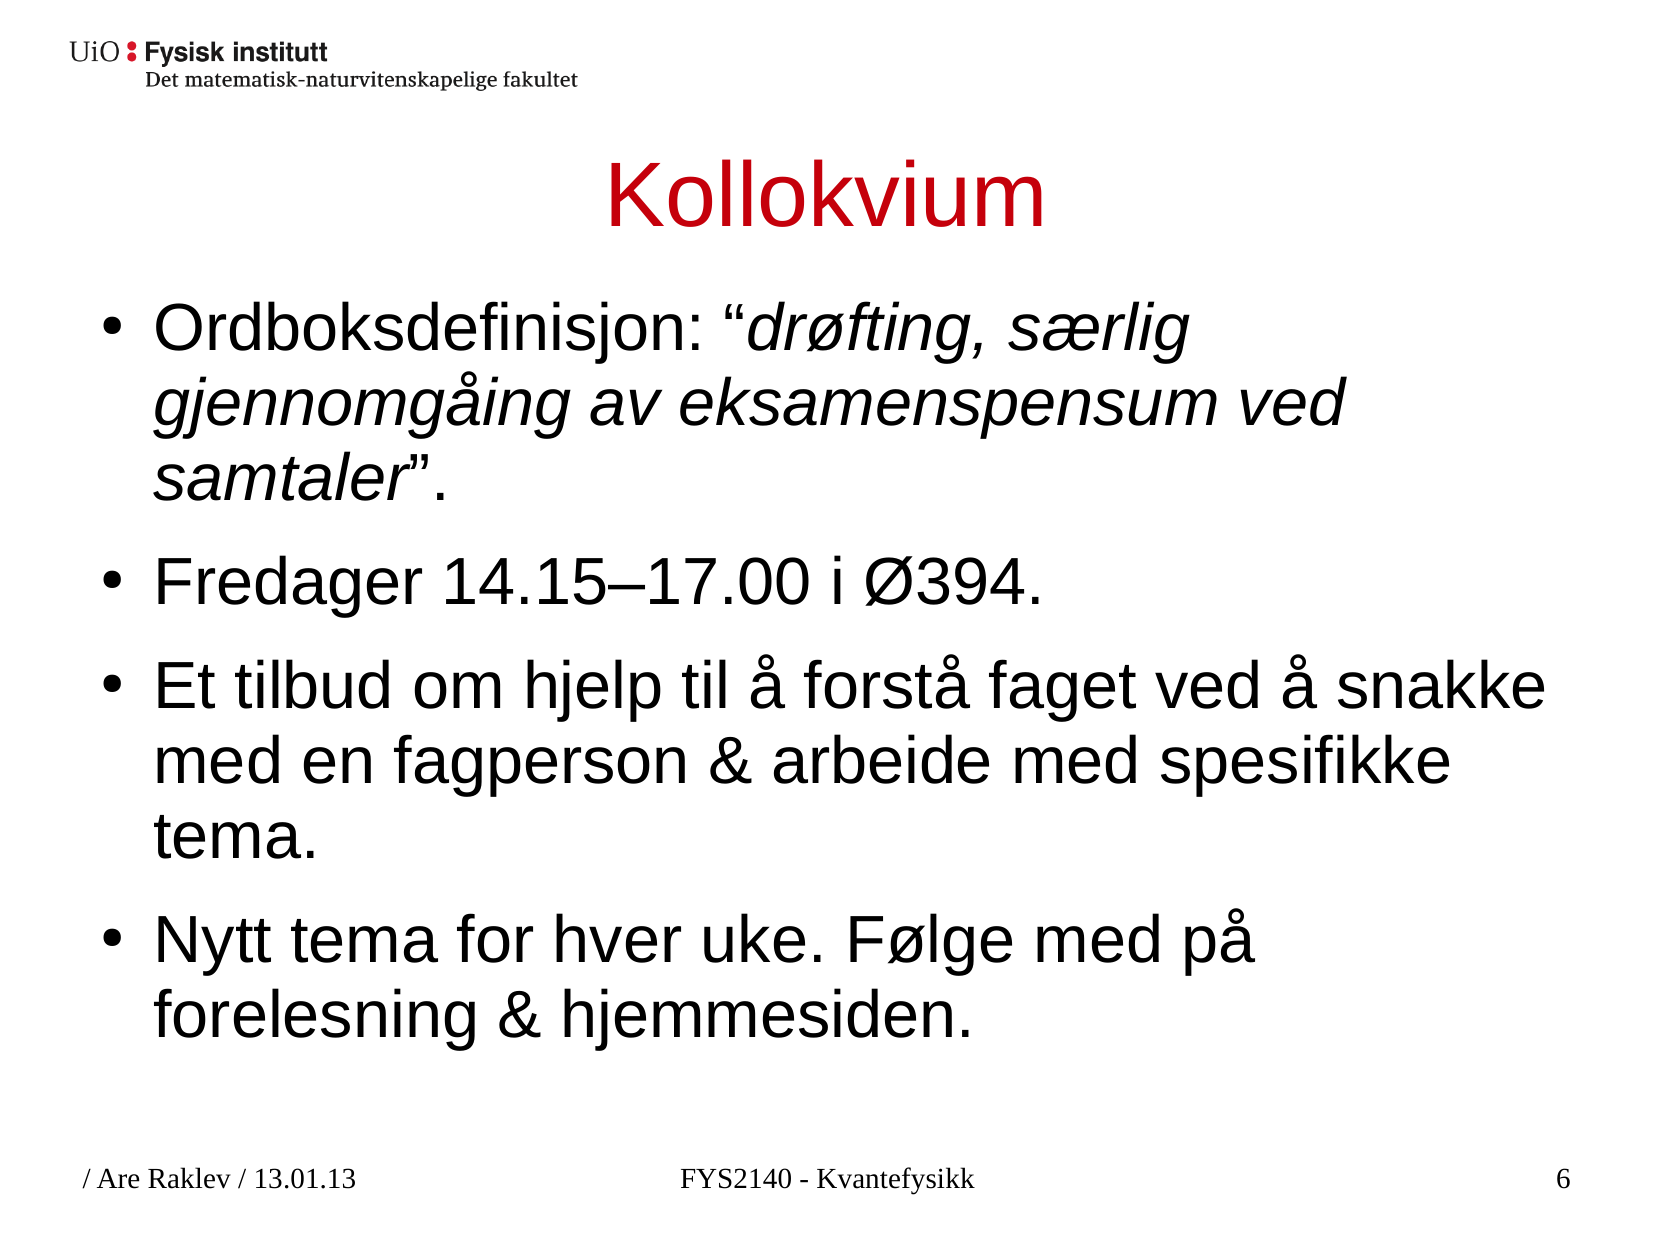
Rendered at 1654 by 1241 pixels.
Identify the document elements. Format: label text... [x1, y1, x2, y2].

title Kollokvium [82, 90, 1571, 290]
picture [68, 37, 581, 93]
list Ordboksdefinisjon: “drøfting, særlig gjennomgåing av eksamenspensum ved samtaler”. Fredager 14.15–17.00 i Ø394. Et tilbud om hjelp til å forstå faget ved å snakke med en fagperson & arbeide med spesifikke tema. Nytt tema for hver uke. Følge med på forelesning & hjemmesiden. [82, 290, 1571, 1094]
